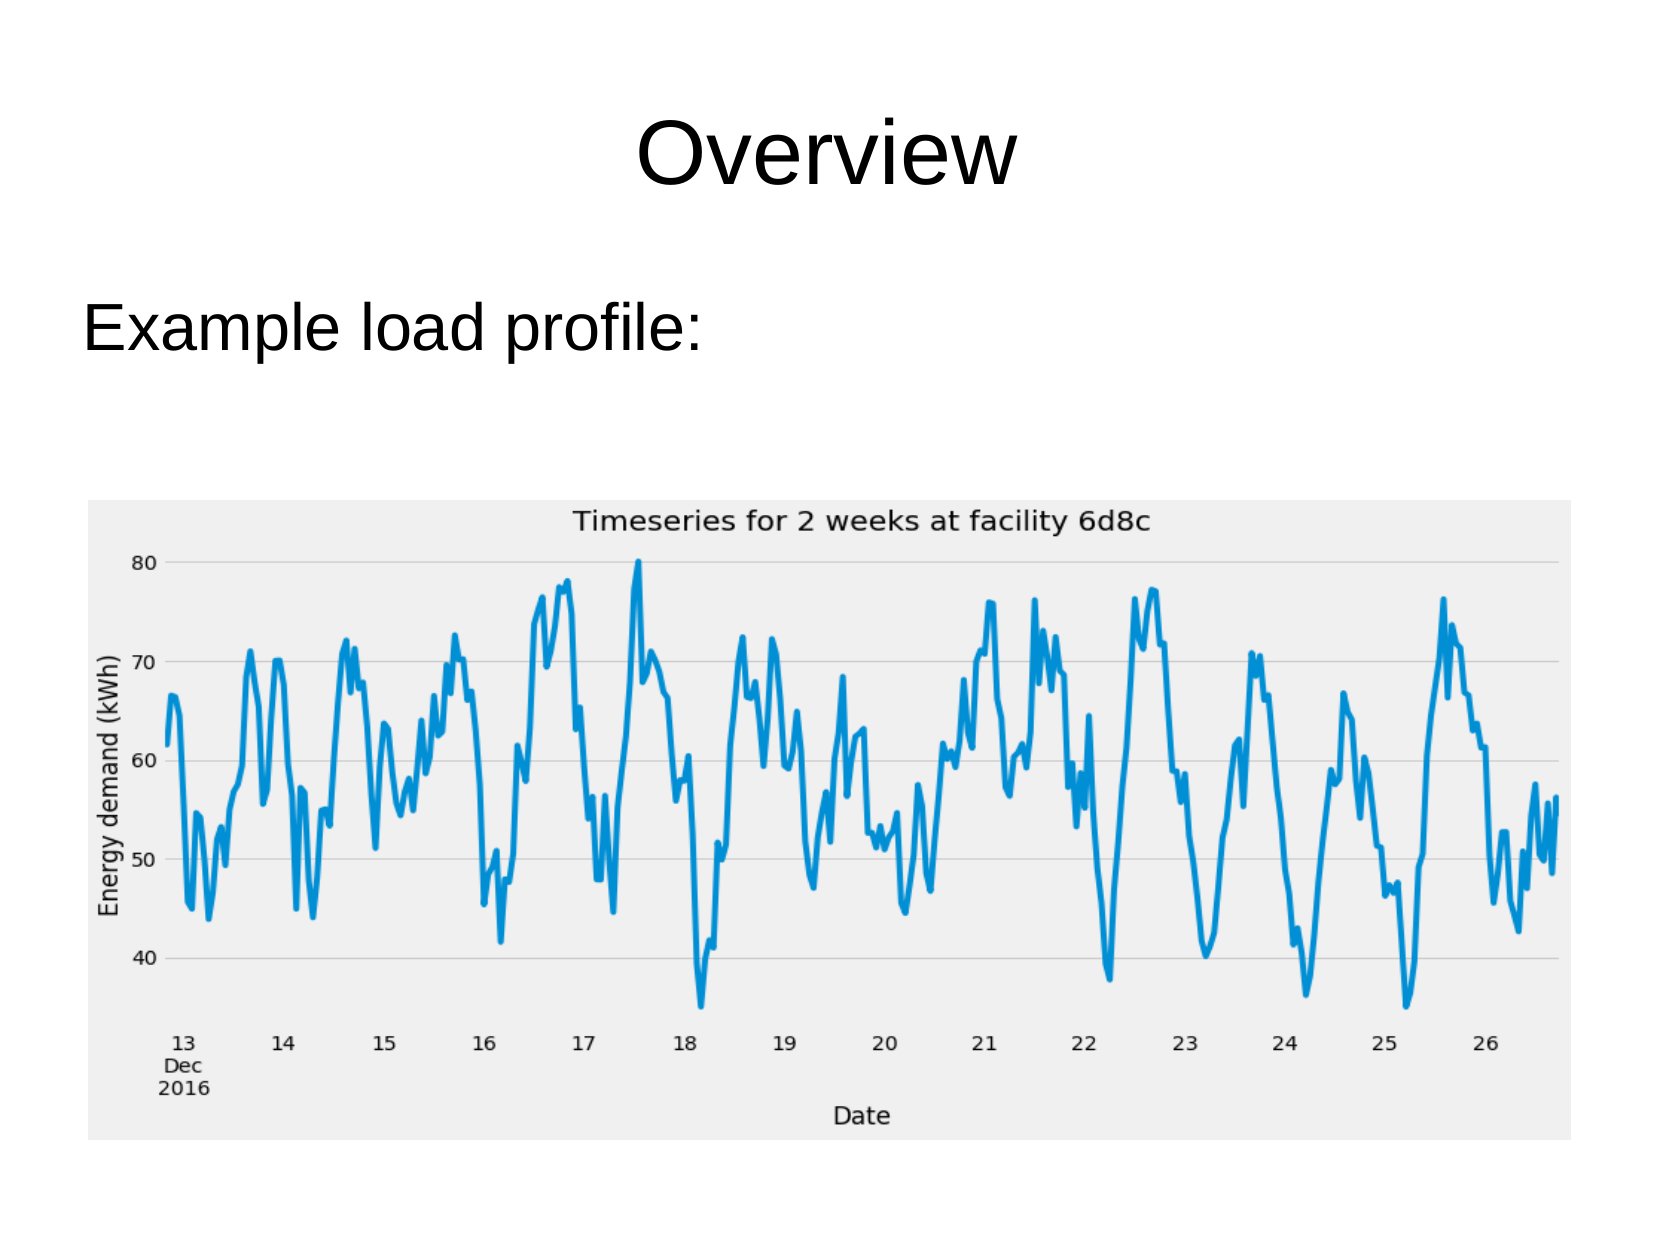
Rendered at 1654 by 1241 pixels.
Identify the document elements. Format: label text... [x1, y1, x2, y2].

subtitle Example load profile: [82, 290, 1571, 1010]
title Overview [82, 49, 1571, 257]
picture [88, 500, 1571, 1141]
